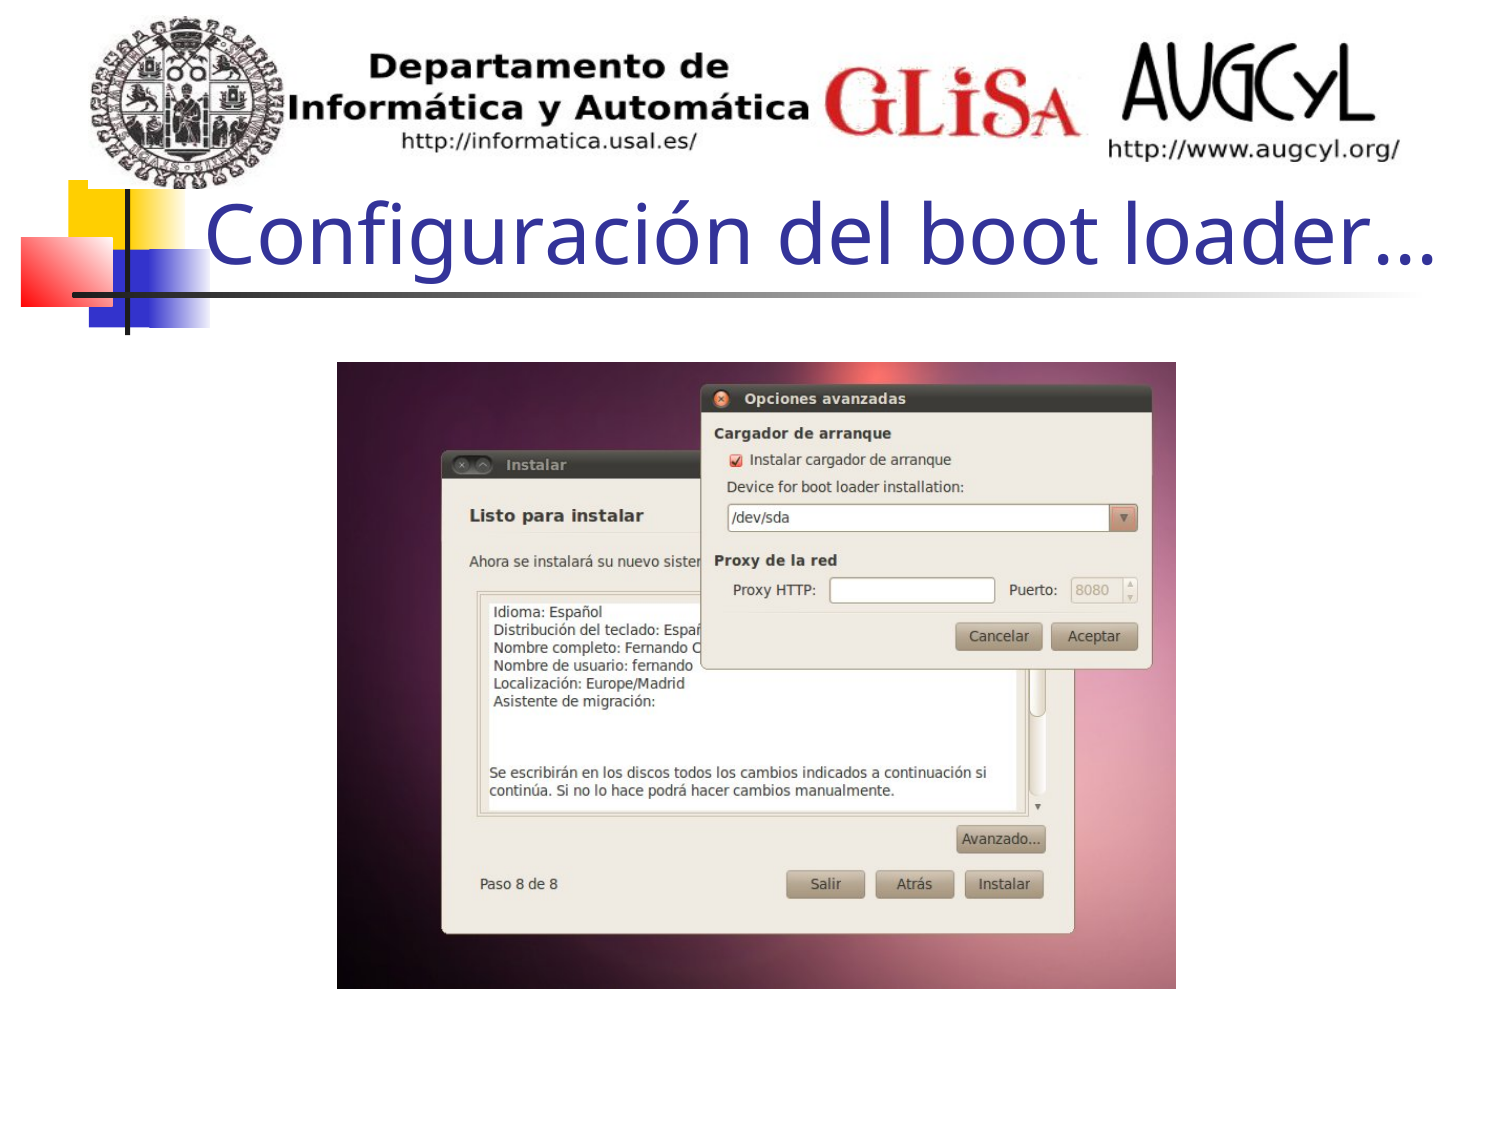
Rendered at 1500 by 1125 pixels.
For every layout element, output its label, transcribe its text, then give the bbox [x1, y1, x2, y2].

picture [337, 362, 1176, 989]
picture [88, 15, 1422, 189]
title Configuración del boot loader... [188, 101, 1468, 289]
